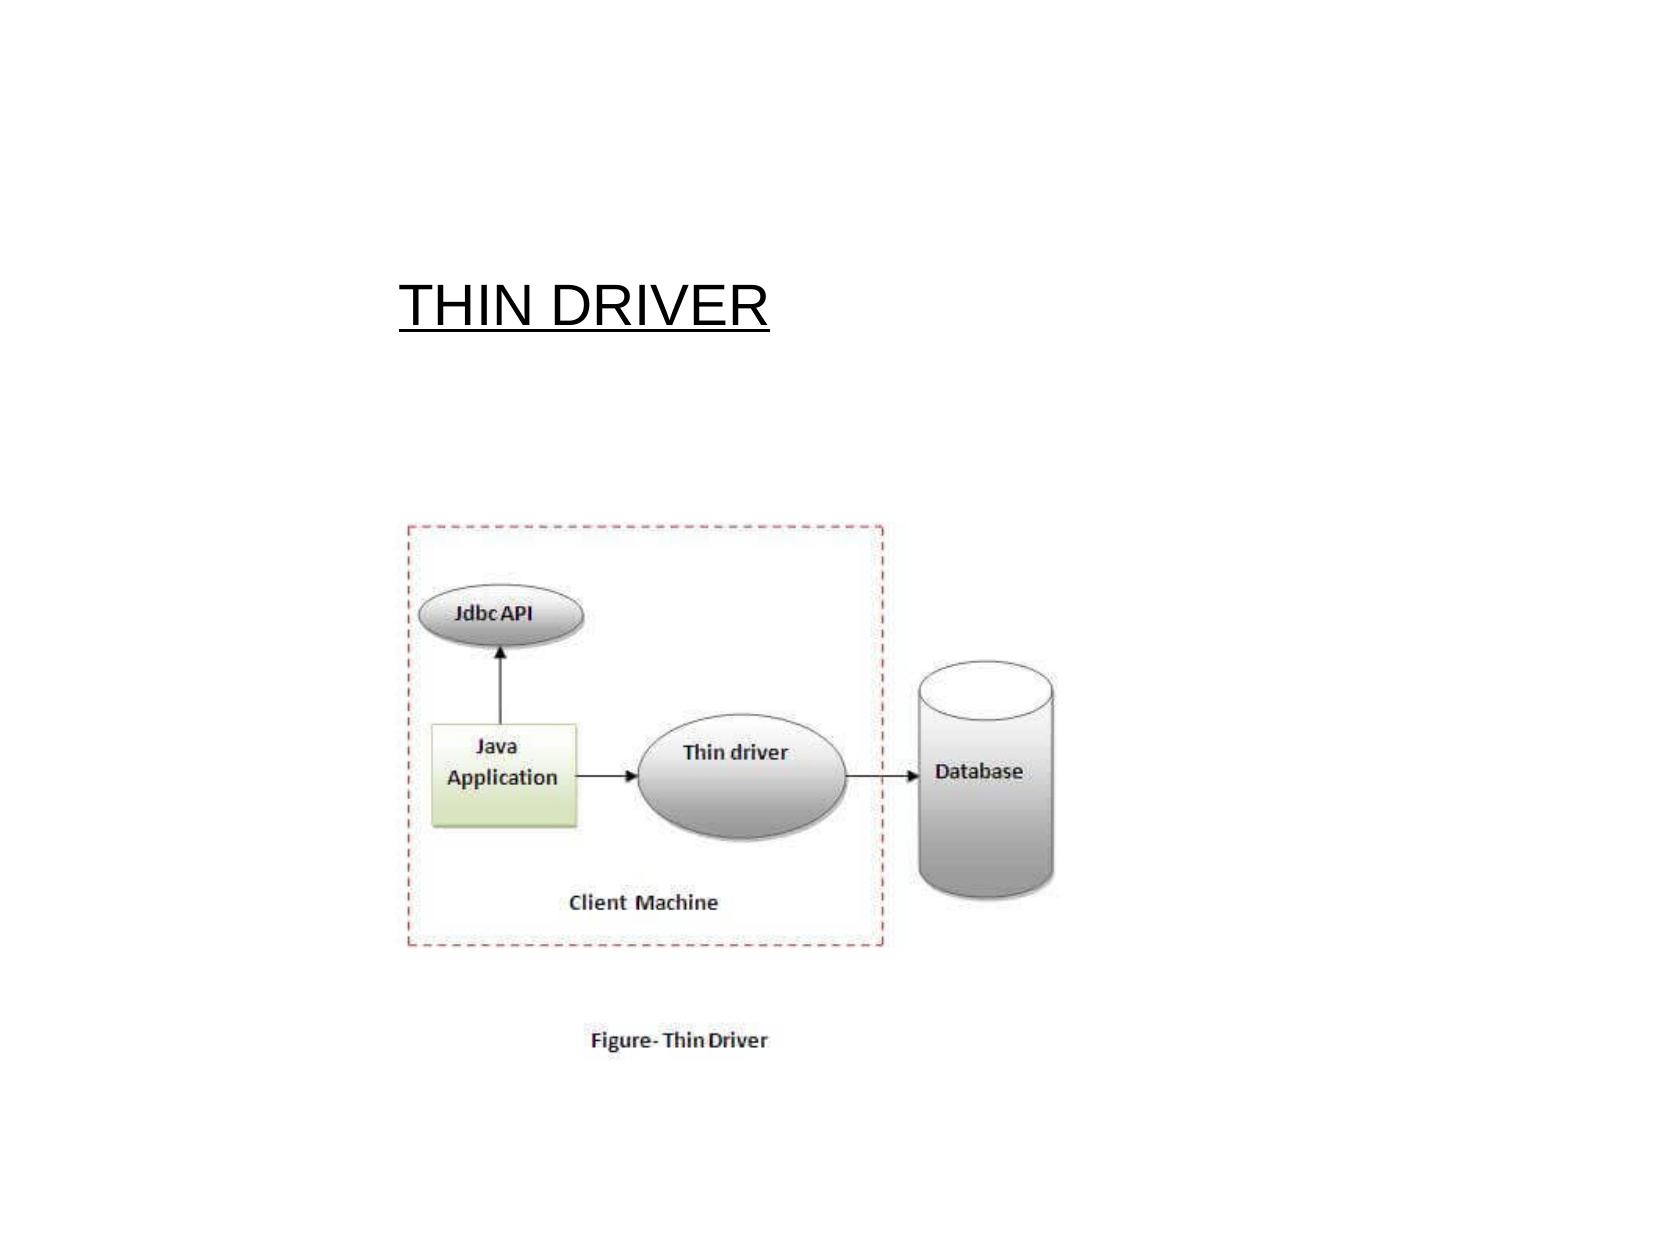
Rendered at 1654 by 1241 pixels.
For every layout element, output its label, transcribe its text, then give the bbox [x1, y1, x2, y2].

text_box THIN DRIVER [383, 265, 1063, 346]
picture [383, 472, 1184, 1126]
